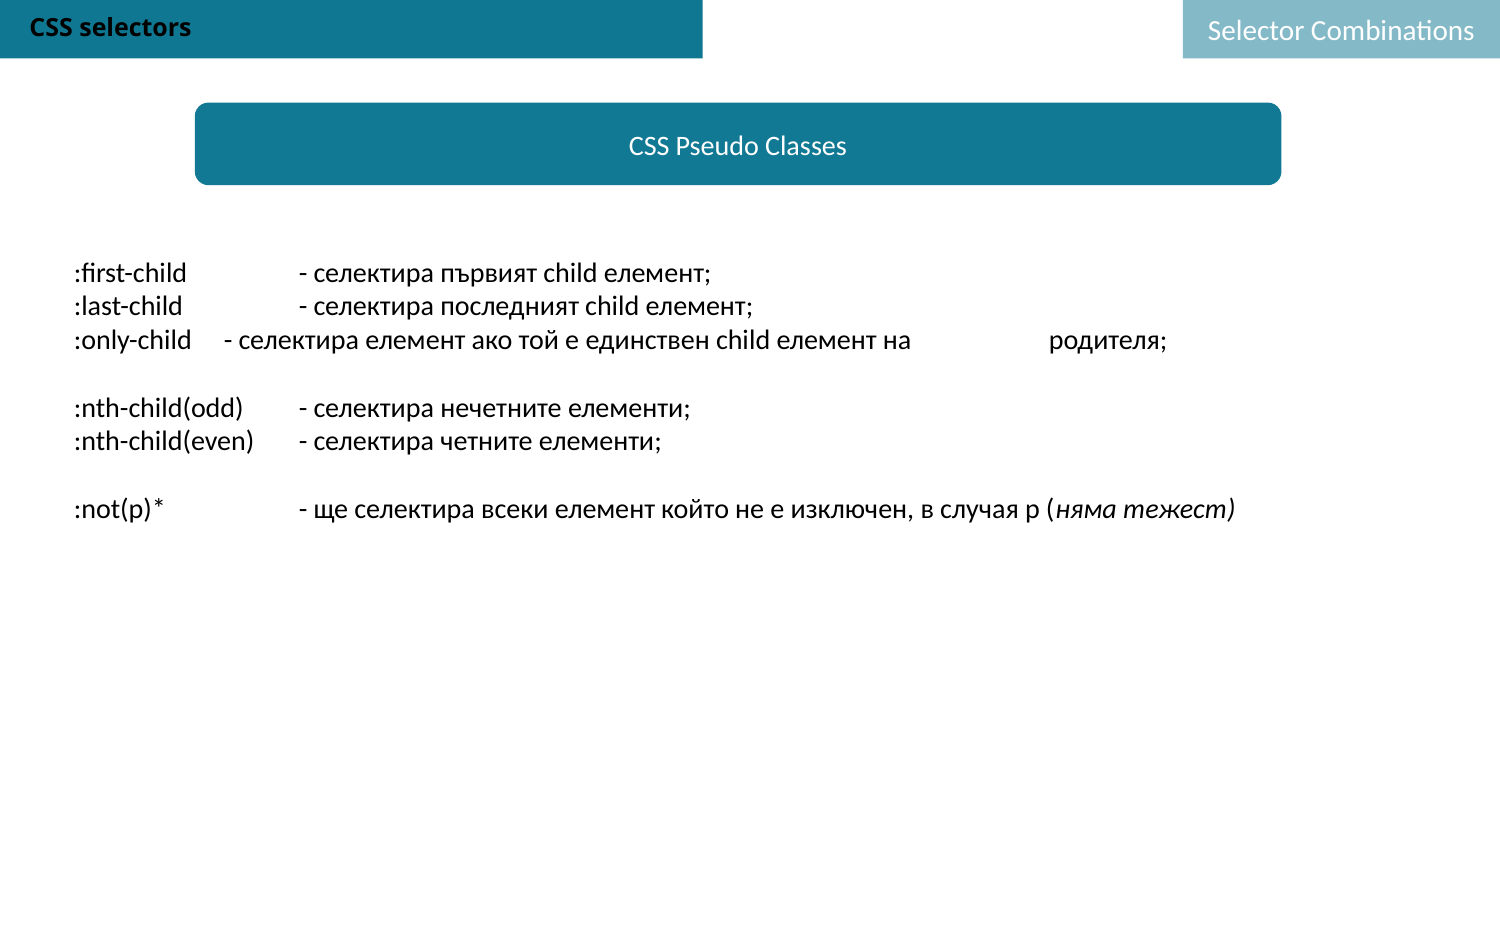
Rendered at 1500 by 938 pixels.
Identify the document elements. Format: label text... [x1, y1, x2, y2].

text_box :first-child - селектира първият child елемент; :last-child - селектира последният child елемент; :only-child - селектира елемент ако той е единствен child елемент на родителя; :nth-child(odd) - селектира нечетните елементи; :nth-child(even) - селектира четните елементи; :not(p)* - ще селектира всеки елемент който не е изключен, в случая p (няма тежест) [58, 246, 1418, 565]
text_box [0, 0, 703, 59]
text_box Selector Combinations [1182, 0, 1500, 59]
text_box CSS Pseudo Classes [194, 102, 1282, 186]
text_box CSS selectors [14, 4, 691, 49]
